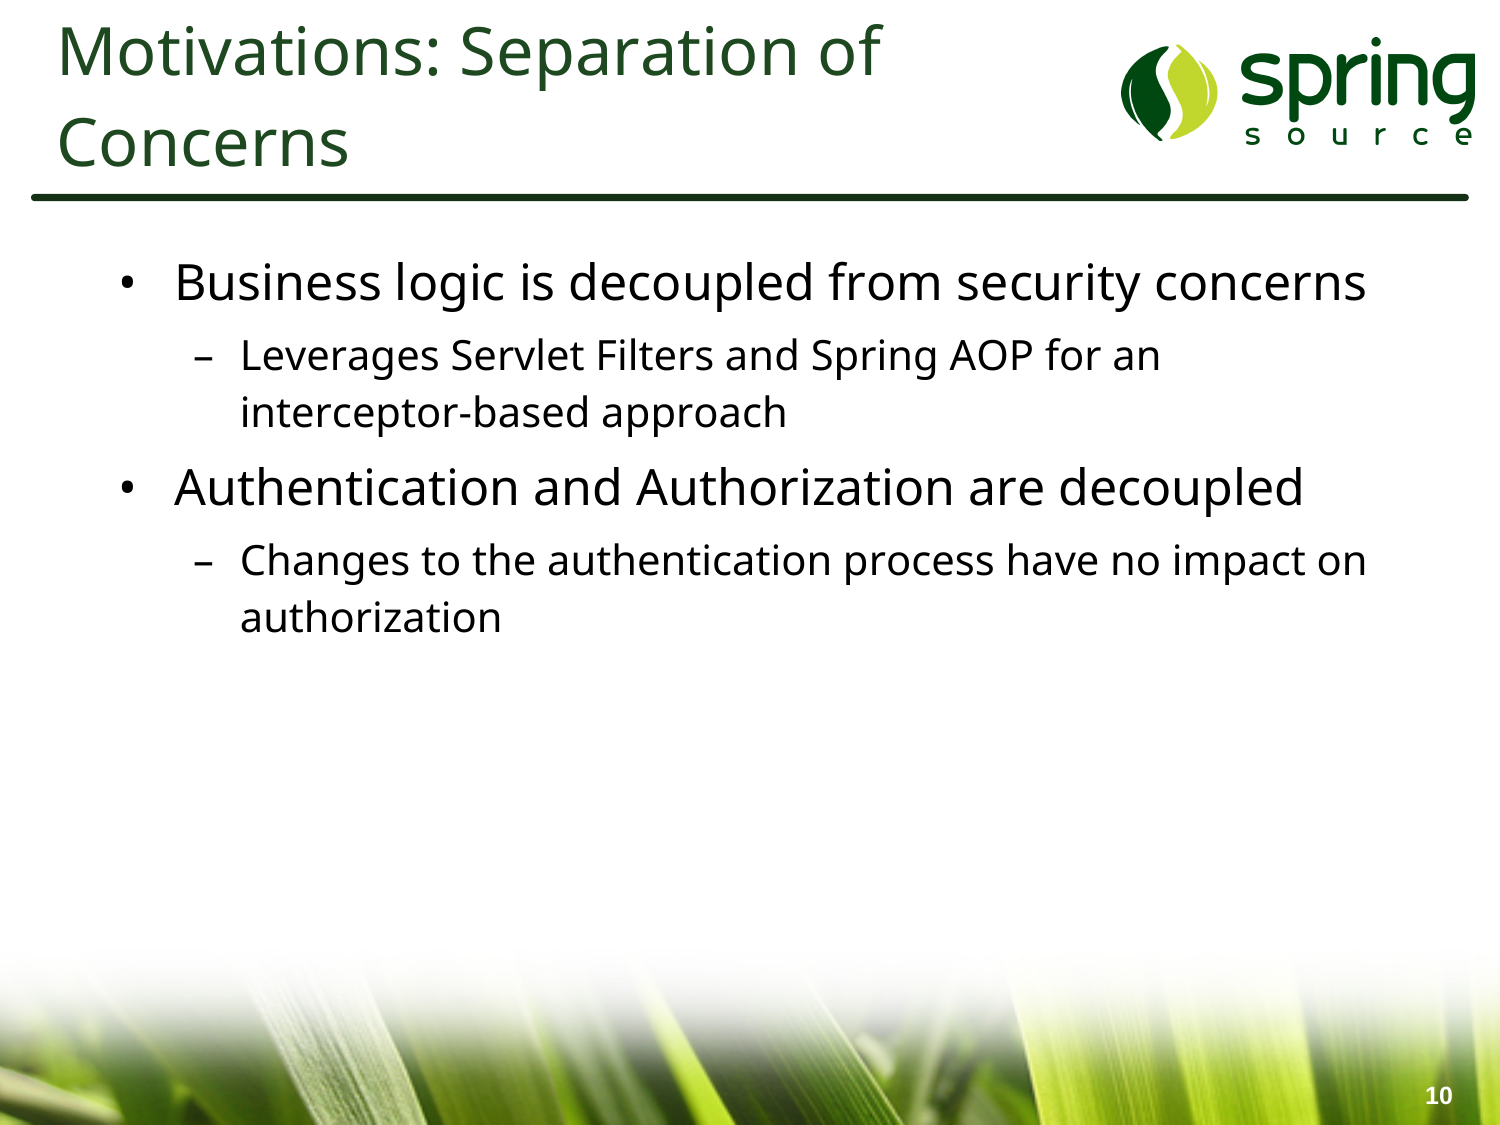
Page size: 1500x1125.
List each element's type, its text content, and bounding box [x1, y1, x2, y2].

list Business logic is decoupled from security concerns Leverages Servlet Filters and Spring AOP for an interceptor-based approach Authentication and Authorization are decoupled Changes to the authentication process have no impact on authorization [103, 239, 1394, 903]
title Motivations: Separation of Concerns [56, 14, 1089, 177]
picture [0, 944, 1500, 1125]
picture [1121, 37, 1475, 145]
